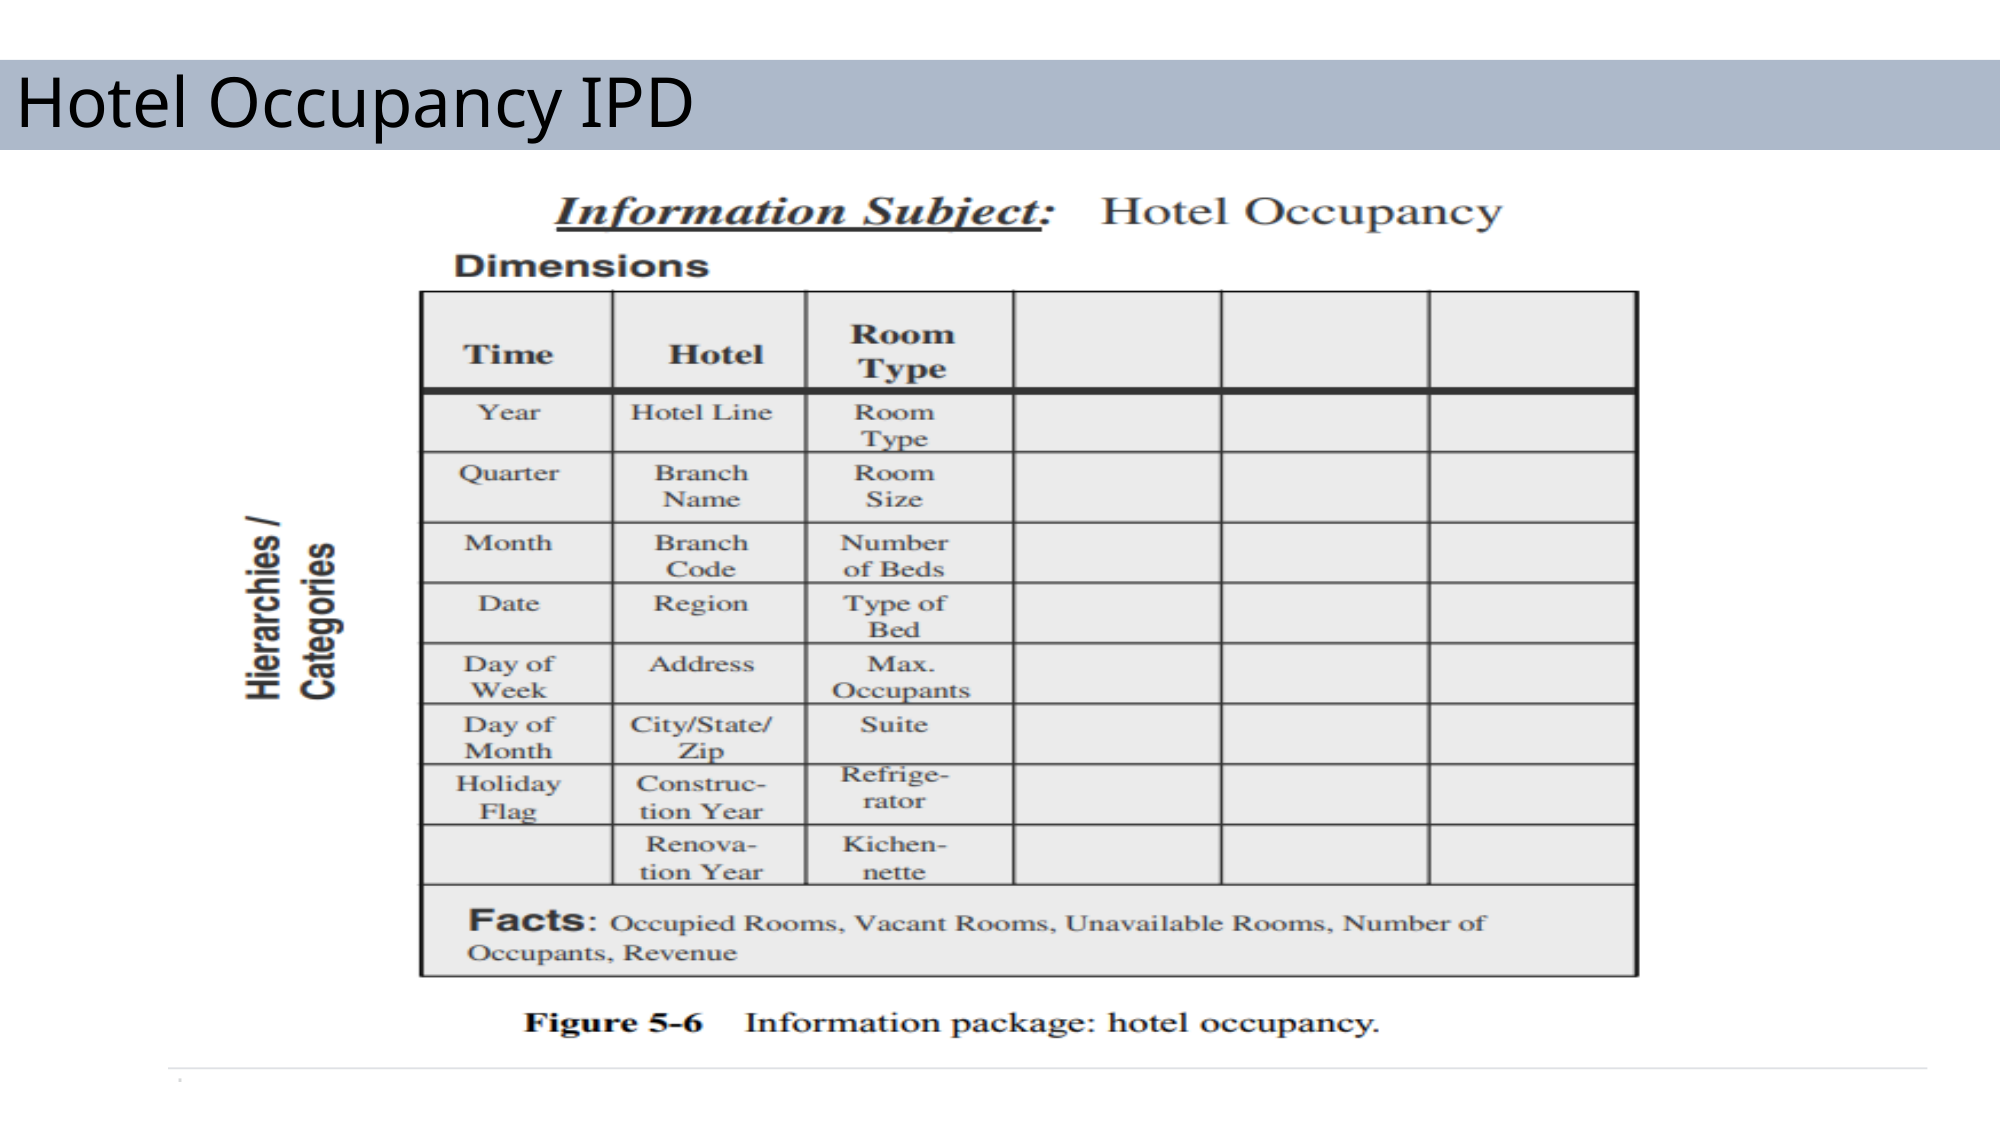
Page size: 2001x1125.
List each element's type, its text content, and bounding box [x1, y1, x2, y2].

picture [168, 149, 1928, 1082]
title Hotel Occupancy IPD [0, 59, 2000, 150]
